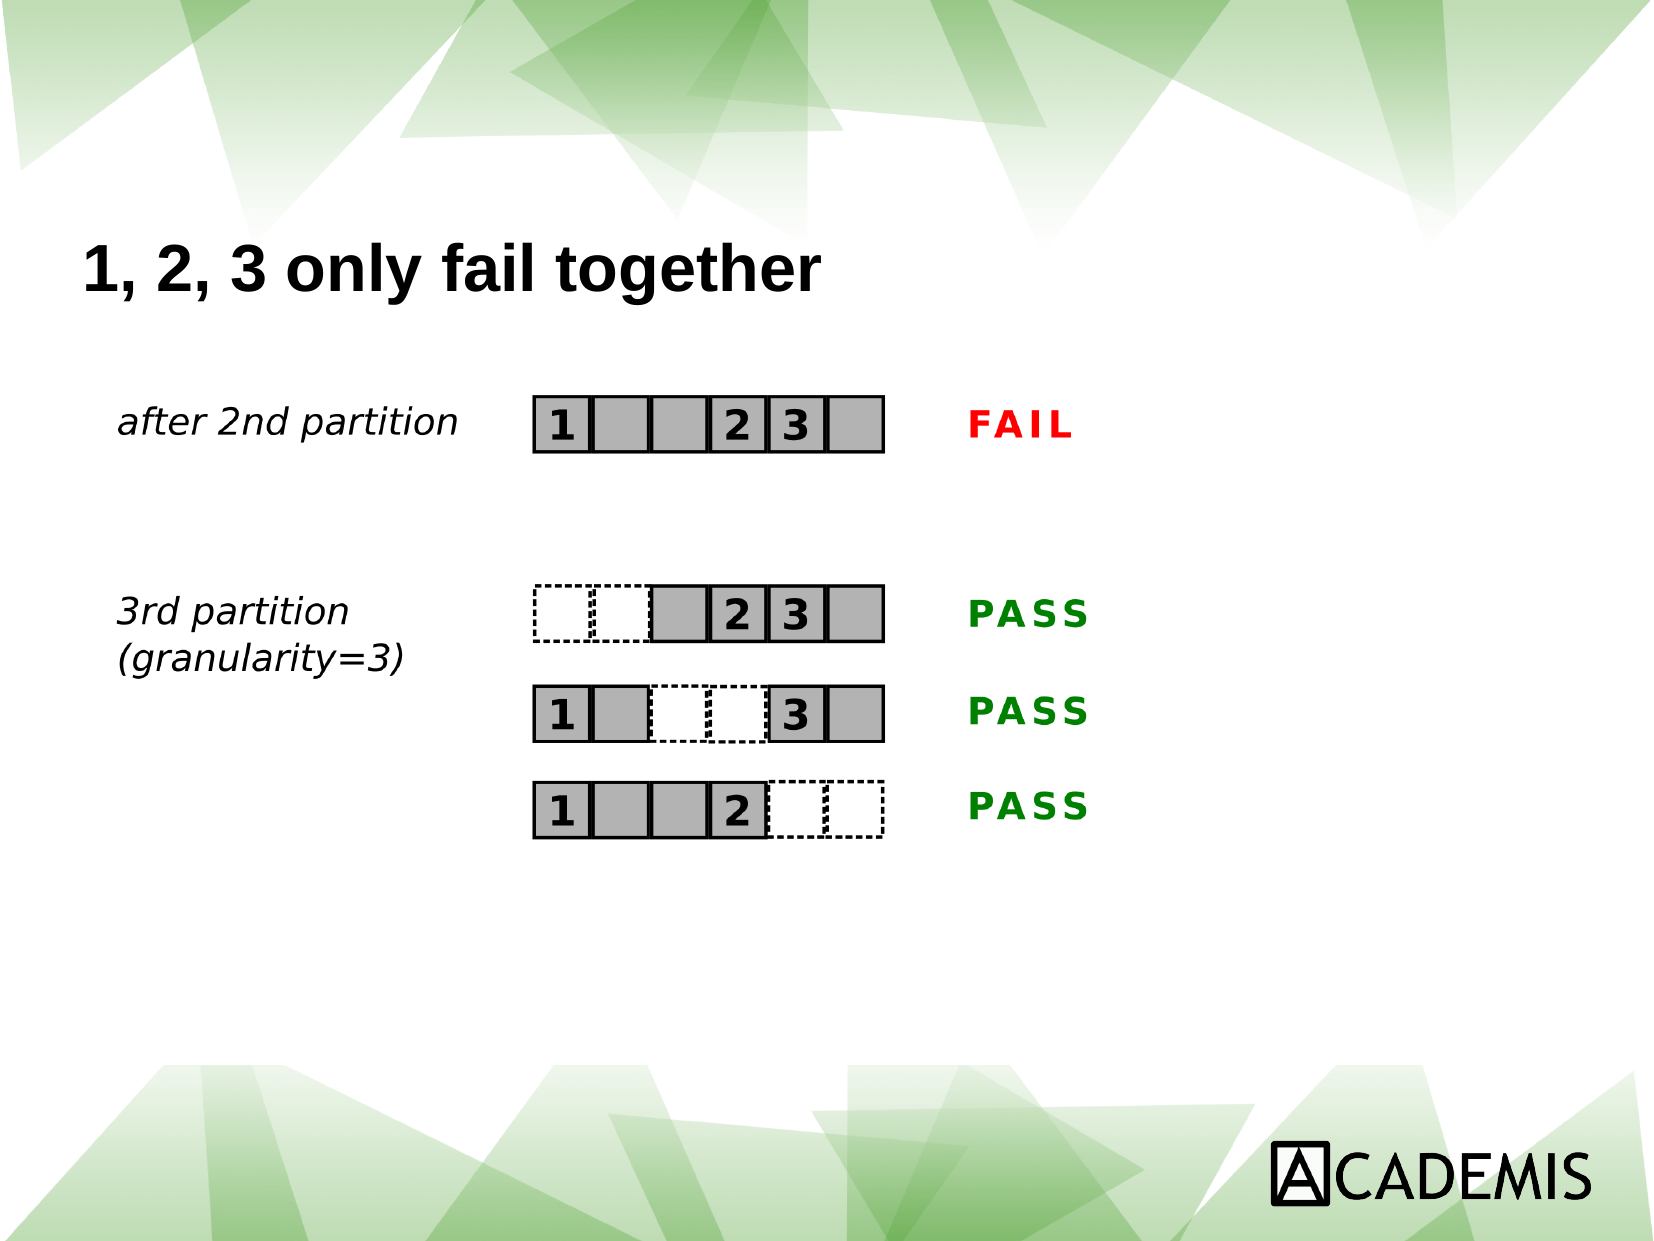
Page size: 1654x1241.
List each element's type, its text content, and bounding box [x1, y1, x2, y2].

picture [2, 329, 1653, 1241]
title 1, 2, 3 only fail together [82, 165, 1571, 373]
picture [0, 0, 1654, 256]
